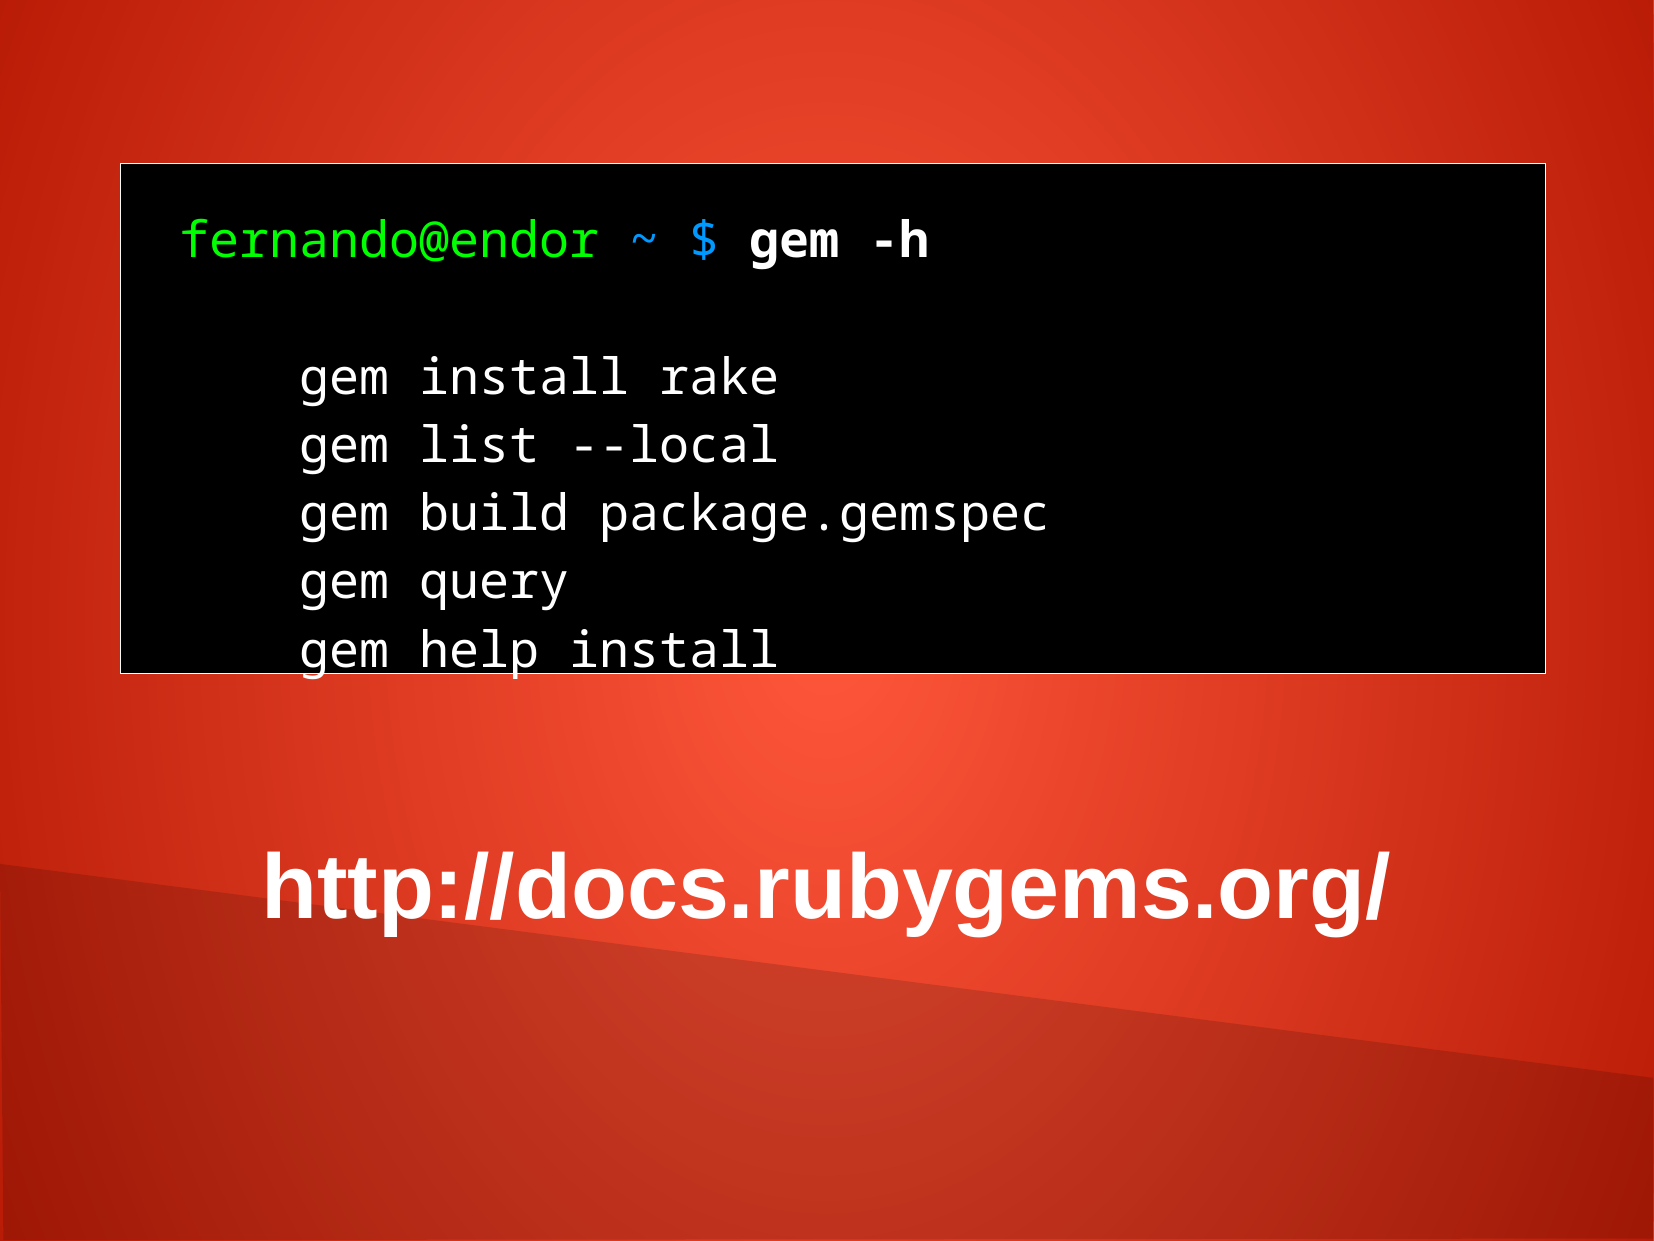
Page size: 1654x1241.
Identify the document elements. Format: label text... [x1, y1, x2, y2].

text_box fernando@endor ~ $ gem -h gem install rake gem list --local gem build package.gemspec gem query gem help install [165, 196, 1516, 679]
text_box [120, 163, 1546, 674]
text_box http://docs.rubygems.org/ [103, 810, 1551, 965]
